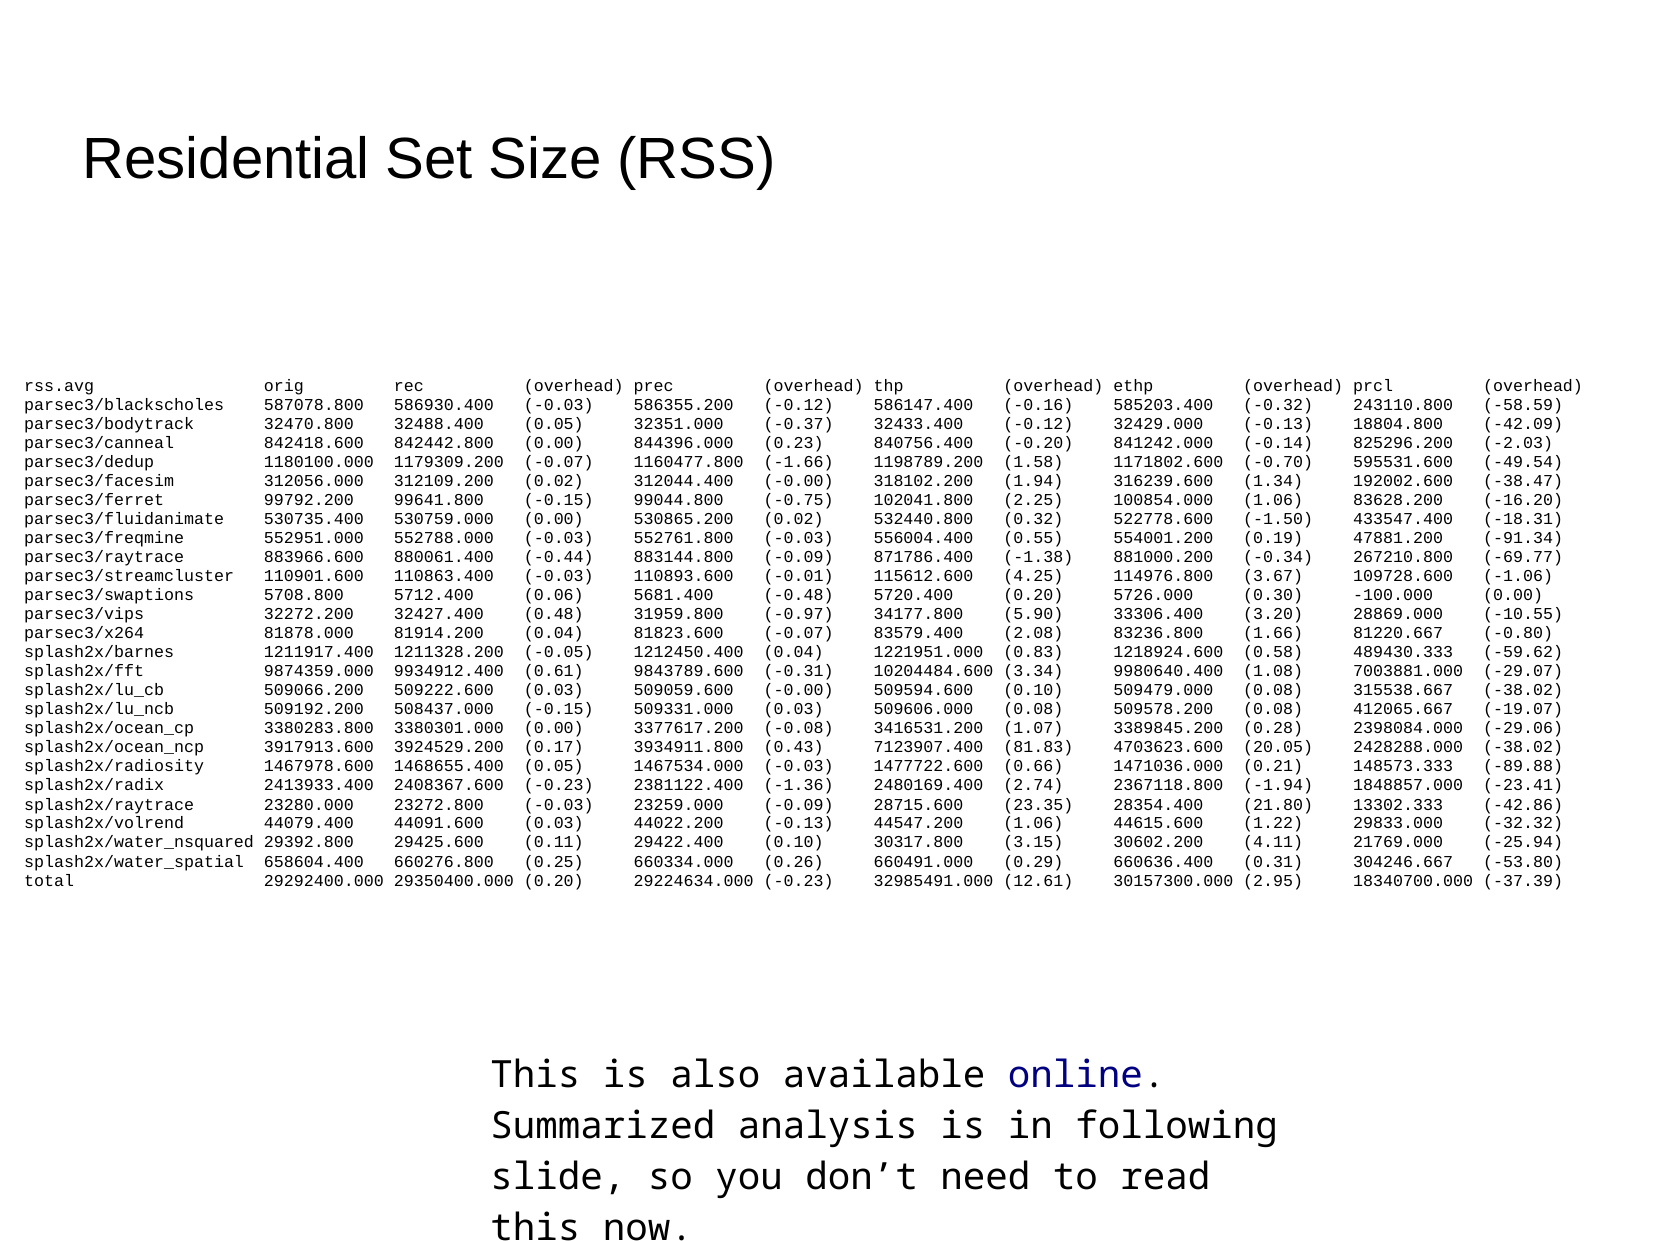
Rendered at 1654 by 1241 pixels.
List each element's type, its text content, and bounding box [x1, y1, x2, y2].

text_box This is also available online. Summarized analysis is in following slide, so you don’t need to read this now. [475, 1040, 1306, 1201]
text_box rss.avg orig rec (overhead) prec (overhead) thp (overhead) ethp (overhead) prcl (overhead) parsec3/blackscholes 587078.800 586930.400 (-0.03) 586355.200 (-0.12) 586147.400 (-0.16) 585203.400 (-0.32) 243110.800 (-58.59) parsec3/bodytrack 32470.800 32488.400 (0.05) 32351.000 (-0.37) 32433.400 (-0.12) 32429.000 (-0.13) 18804.800 (-42.09) parsec3/canneal 842418.600 842442.800 (0.00) 844396.000 (0.23) 840756.400 (-0.20) 841242.000 (-0.14) 825296.200 (-2.03) parsec3/dedup 1180100.000 1179309.200 (-0.07) 1160477.800 (-1.66) 1198789.200 (1.58) 1171802.600 (-0.70) 595531.600 (-49.54) parsec3/facesim 312056.000 312109.200 (0.02) 312044.400 (-0.00) 318102.200 (1.94) 316239.600 (1.34) 192002.600 (-38.47) parsec3/ferret 99792.200 99641.800 (-0.15) 99044.800 (-0.75) 102041.800 (2.25) 100854.000 (1.06) 83628.200 (-16.20) parsec3/fluidanimate 530735.400 530759.000 (0.00) 530865.200 (0.02) 532440.800 (0.32) 522778.600 (-1.50) 433547.400 (-18.31) parsec3/freqmine 552951.000 552788.000 (-0.03) 552761.800 (-0.03) 556004.400 (0.55) 554001.200 (0.19) 47881.200 (-91.34) parsec3/raytrace 883966.600 880061.400 (-0.44) 883144.800 (-0.09) 871786.400 (-1.38) 881000.200 (-0.34) 267210.800 (-69.77) parsec3/streamcluster 110901.600 110863.400 (-0.03) 110893.600 (-0.01) 115612.600 (4.25) 114976.800 (3.67) 109728.600 (-1.06) parsec3/swaptions 5708.800 5712.400 (0.06) 5681.400 (-0.48) 5720.400 (0.20) 5726.000 (0.30) -100.000 (0.00) parsec3/vips 32272.200 32427.400 (0.48) 31959.800 (-0.97) 34177.800 (5.90) 33306.400 (3.20) 28869.000 (-10.55) parsec3/x264 81878.000 81914.200 (0.04) 81823.600 (-0.07) 83579.400 (2.08) 83236.800 (1.66) 81220.667 (-0.80) splash2x/barnes 1211917.400 1211328.200 (-0.05) 1212450.400 (0.04) 1221951.000 (0.83) 1218924.600 (0.58) 489430.333 (-59.62) splash2x/fft 9874359.000 9934912.400 (0.61) 9843789.600 (-0.31) 10204484.600 (3.34) 9980640.400 (1.08) 7003881.000 (-29.07) splash2x/lu_cb 509066.200 509222.600 (0.03) 509059.600 (-0.00) 509594.600 (0.10) 509479.000 (0.08) 315538.667 (-38.02) splash2x/lu_ncb 509192.200 508437.000 (-0.15) 509331.000 (0.03) 509606.000 (0.08) 509578.200 (0.08) 412065.667 (-19.07) splash2x/ocean_cp 3380283.800 3380301.000 (0.00) 3377617.200 (-0.08) 3416531.200 (1.07) 3389845.200 (0.28) 2398084.000 (-29.06) splash2x/ocean_ncp 3917913.600 3924529.200 (0.17) 3934911.800 (0.43) 7123907.400 (81.83) 4703623.600 (20.05) 2428288.000 (-38.02) splash2x/radiosity 1467978.600 1468655.400 (0.05) 1467534.000 (-0.03) 1477722.600 (0.66) 1471036.000 (0.21) 148573.333 (-89.88) splash2x/radix 2413933.400 2408367.600 (-0.23) 2381122.400 (-1.36) 2480169.400 (2.74) 2367118.800 (-1.94) 1848857.000 (-23.41) splash2x/raytrace 23280.000 23272.800 (-0.03) 23259.000 (-0.09) 28715.600 (23.35) 28354.400 (21.80) 13302.333 (-42.86) splash2x/volrend 44079.400 44091.600 (0.03) 44022.200 (-0.13) 44547.200 (1.06) 44615.600 (1.22) 29833.000 (-32.32) splash2x/water_nsquared 29392.800 29425.600 (0.11) 29422.400 (0.10) 30317.800 (3.15) 30602.200 (4.11) 21769.000 (-25.94) splash2x/water_spatial 658604.400 660276.800 (0.25) 660334.000 (0.26) 660491.000 (0.29) 660636.400 (0.31) 304246.667 (-53.80) total 29292400.000 29350400.000 (0.20) 29224634.000 (-0.23) 32985491.000 (12.61) 30157300.000 (2.95) 18340700.000 (-37.39) [9, 370, 1608, 942]
title Residential Set Size (RSS) [82, 108, 1571, 210]
